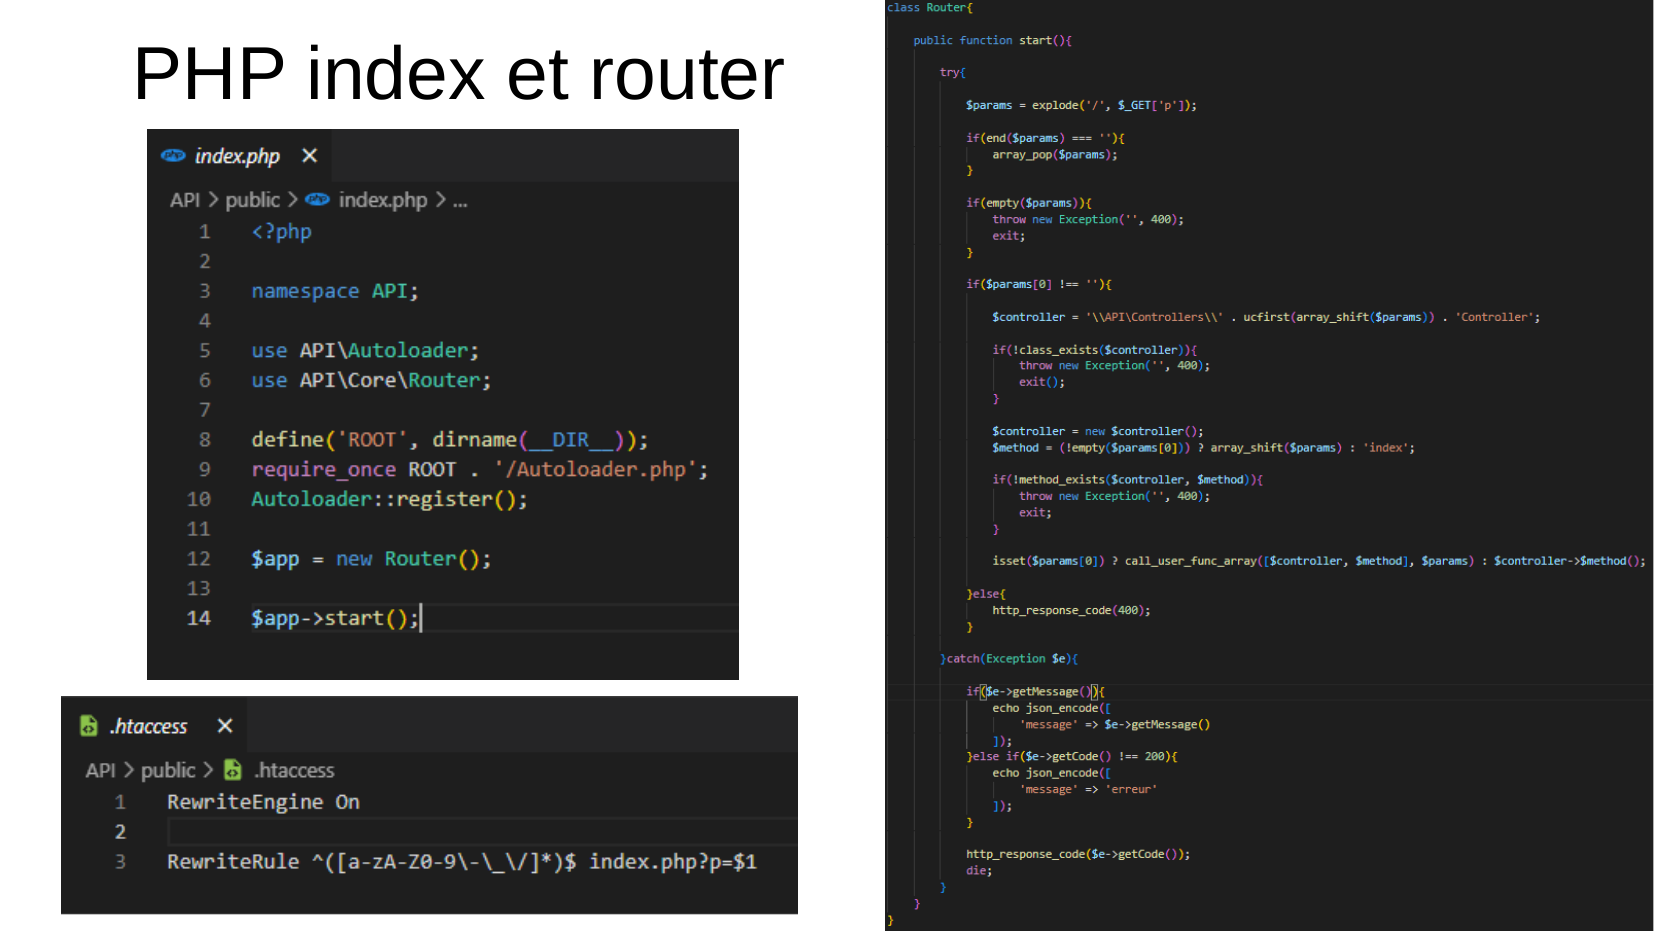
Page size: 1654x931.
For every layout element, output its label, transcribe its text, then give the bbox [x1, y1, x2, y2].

picture [61, 696, 798, 916]
picture [147, 129, 739, 680]
text_box PHP index et router [118, 23, 857, 207]
picture [885, 0, 1654, 931]
